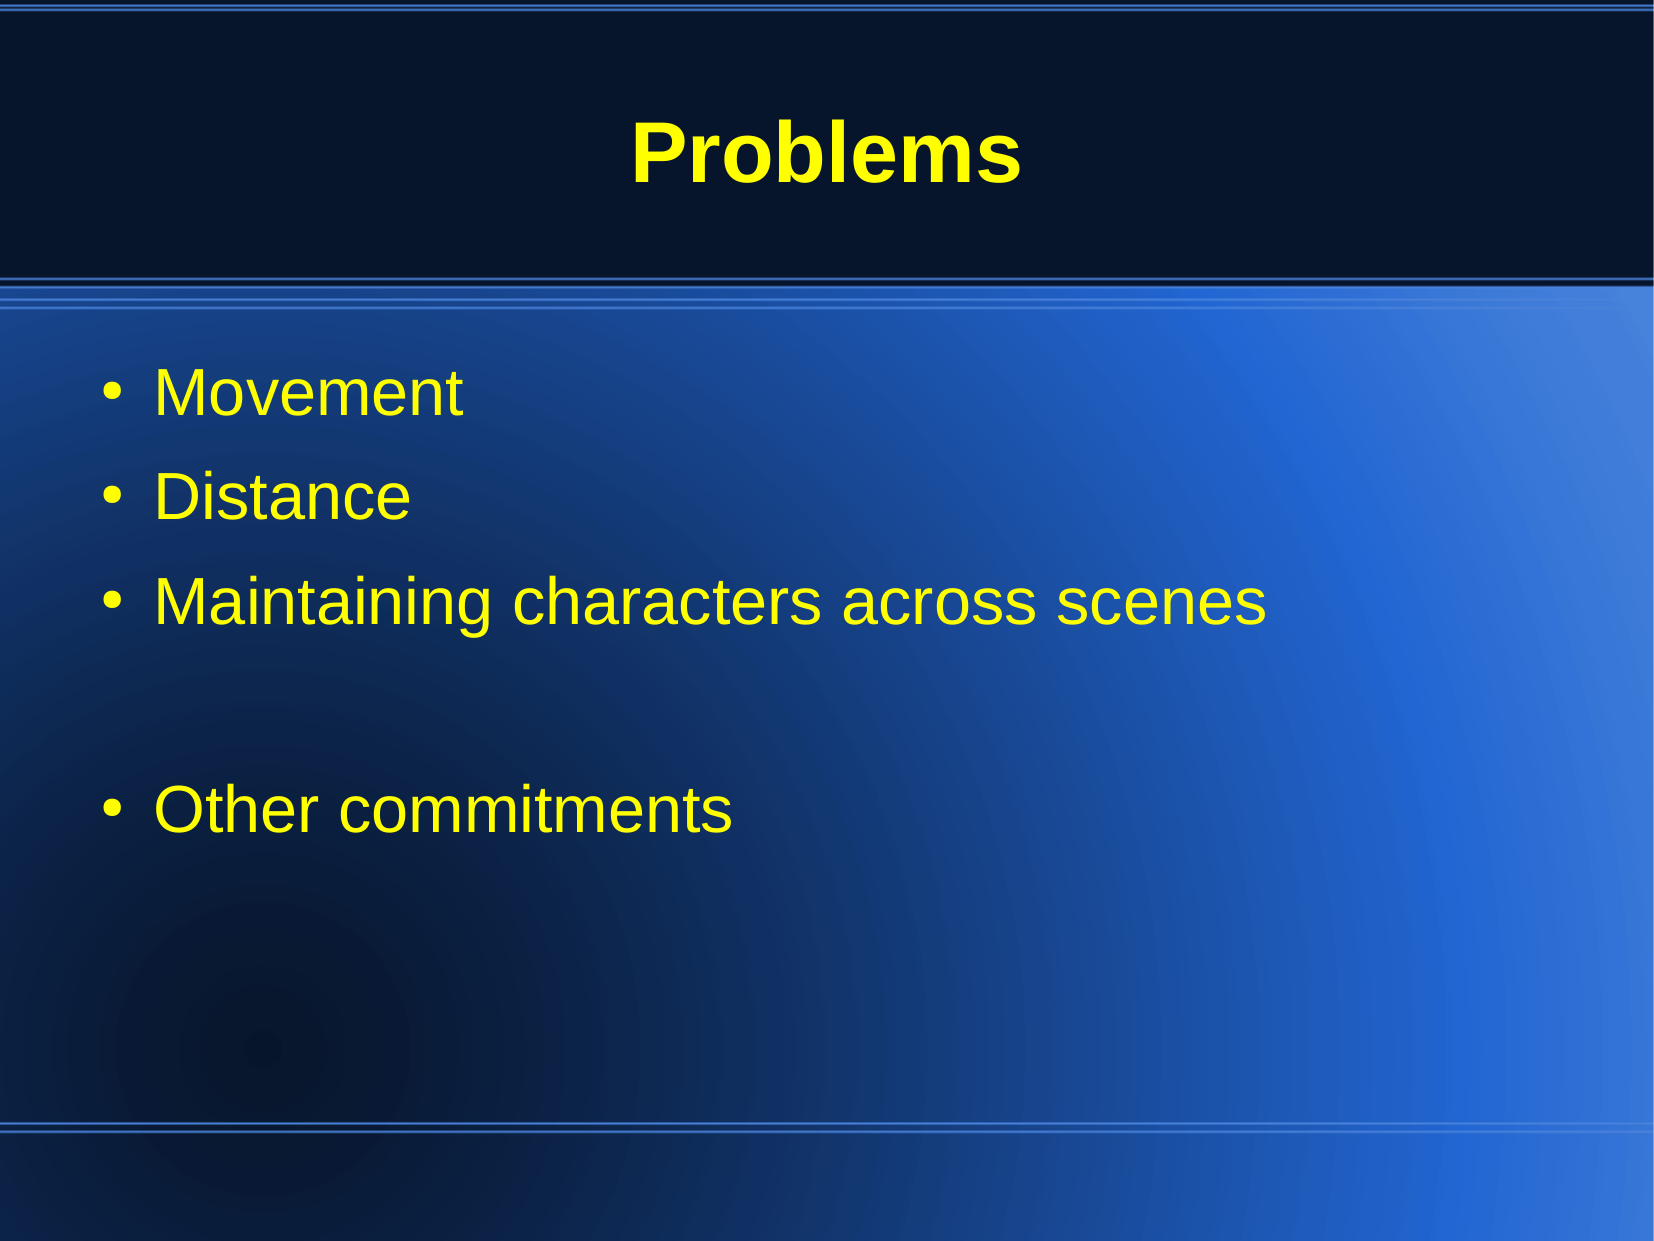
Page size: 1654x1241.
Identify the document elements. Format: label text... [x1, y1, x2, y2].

title Problems [82, 49, 1571, 257]
list Movement Distance Maintaining characters across scenes Other commitments [82, 355, 1571, 1058]
picture [0, 0, 1654, 1241]
